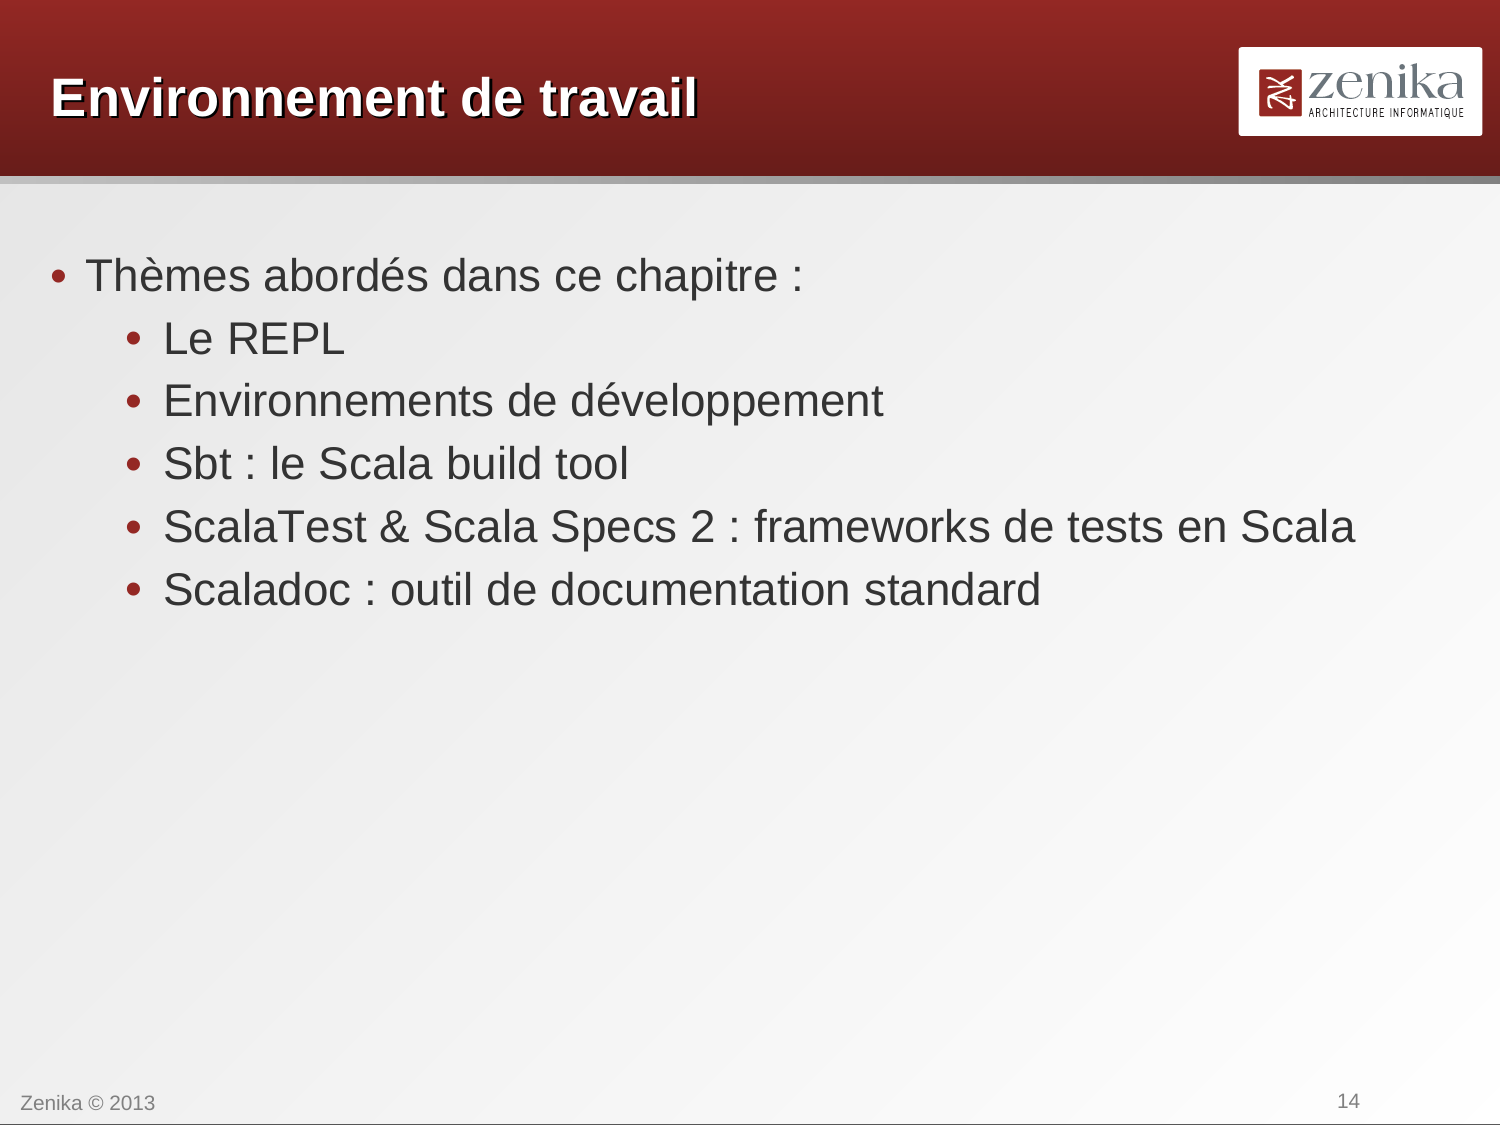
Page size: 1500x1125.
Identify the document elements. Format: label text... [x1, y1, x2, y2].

picture [1257, 58, 1464, 125]
list Thèmes abordés dans ce chapitre : Le REPL Environnements de développement Sbt : le Scala build tool ScalaTest & Scala Specs 2 : frameworks de tests en Scala Scaladoc : outil de documentation standard [50, 249, 1435, 1079]
title Environnement de travail [50, 15, 1206, 180]
